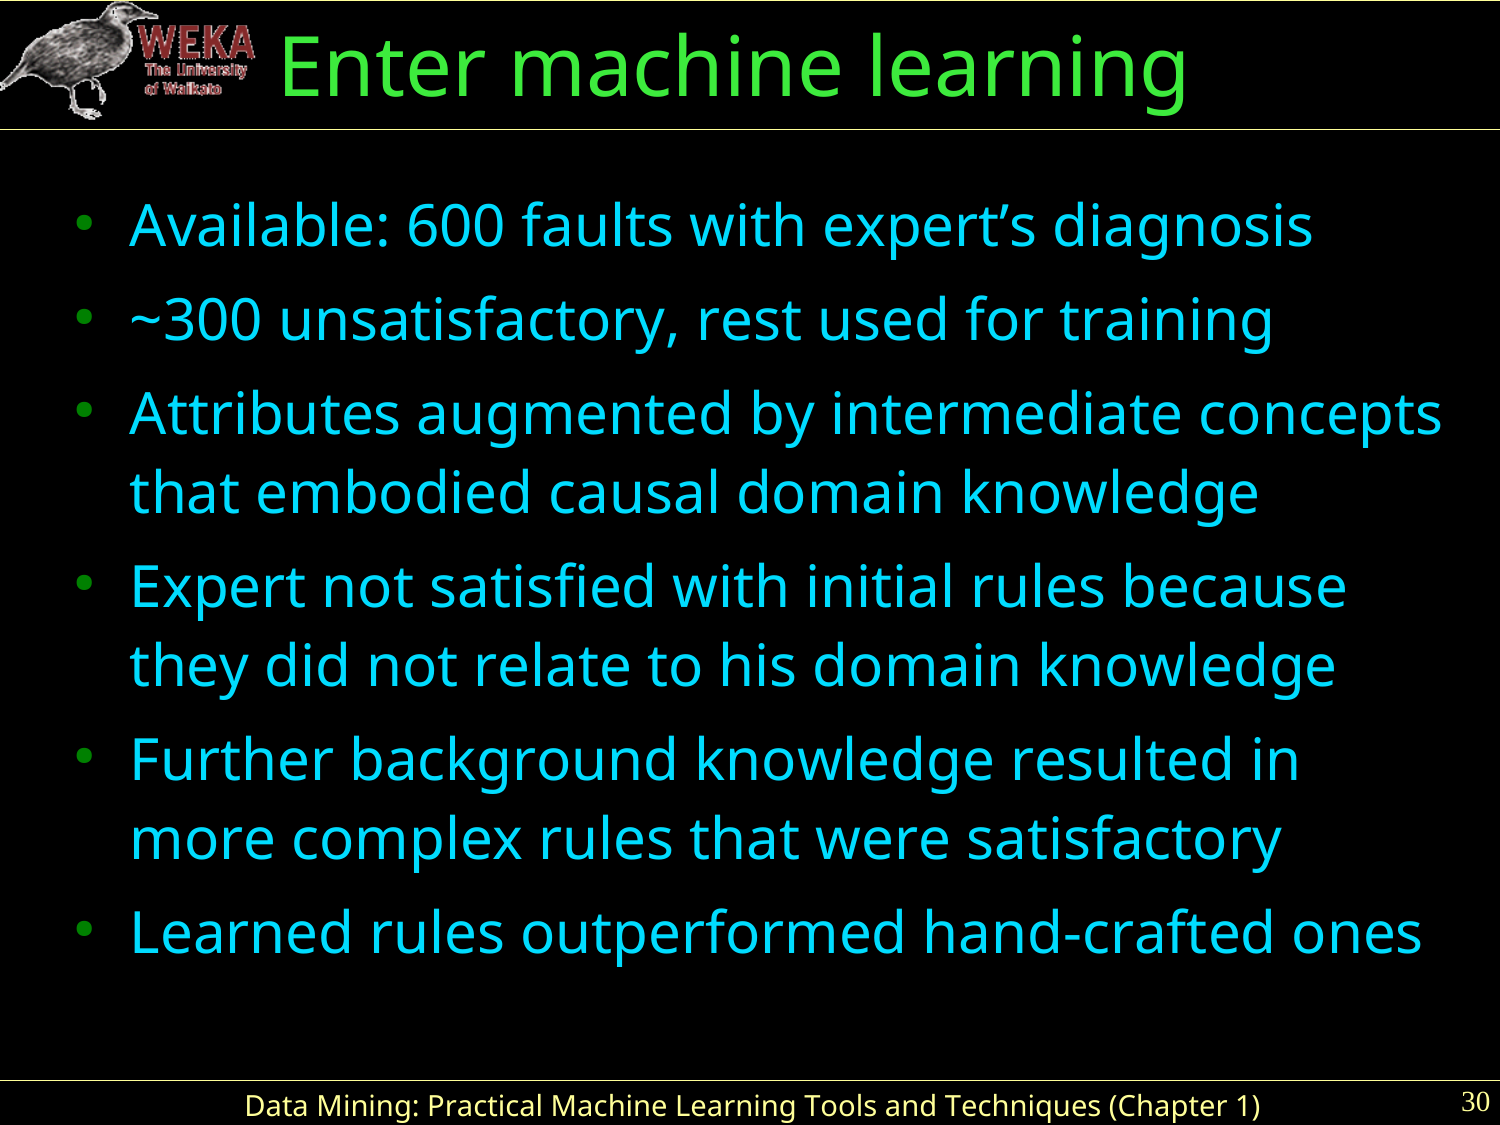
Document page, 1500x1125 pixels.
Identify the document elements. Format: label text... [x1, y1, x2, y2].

list Available: 600 faults with expert’s diagnosis ~300 unsatisfactory, rest used for training Attributes augmented by intermediate concepts that embodied causal domain knowledge Expert not satisfied with initial rules because they did not relate to his domain knowledge Further background knowledge resulted in more complex rules that were satisfactory Learned rules outperformed hand-crafted ones [59, 177, 1477, 1108]
title Enter machine learning [263, 0, 1500, 159]
picture [0, 1, 263, 129]
